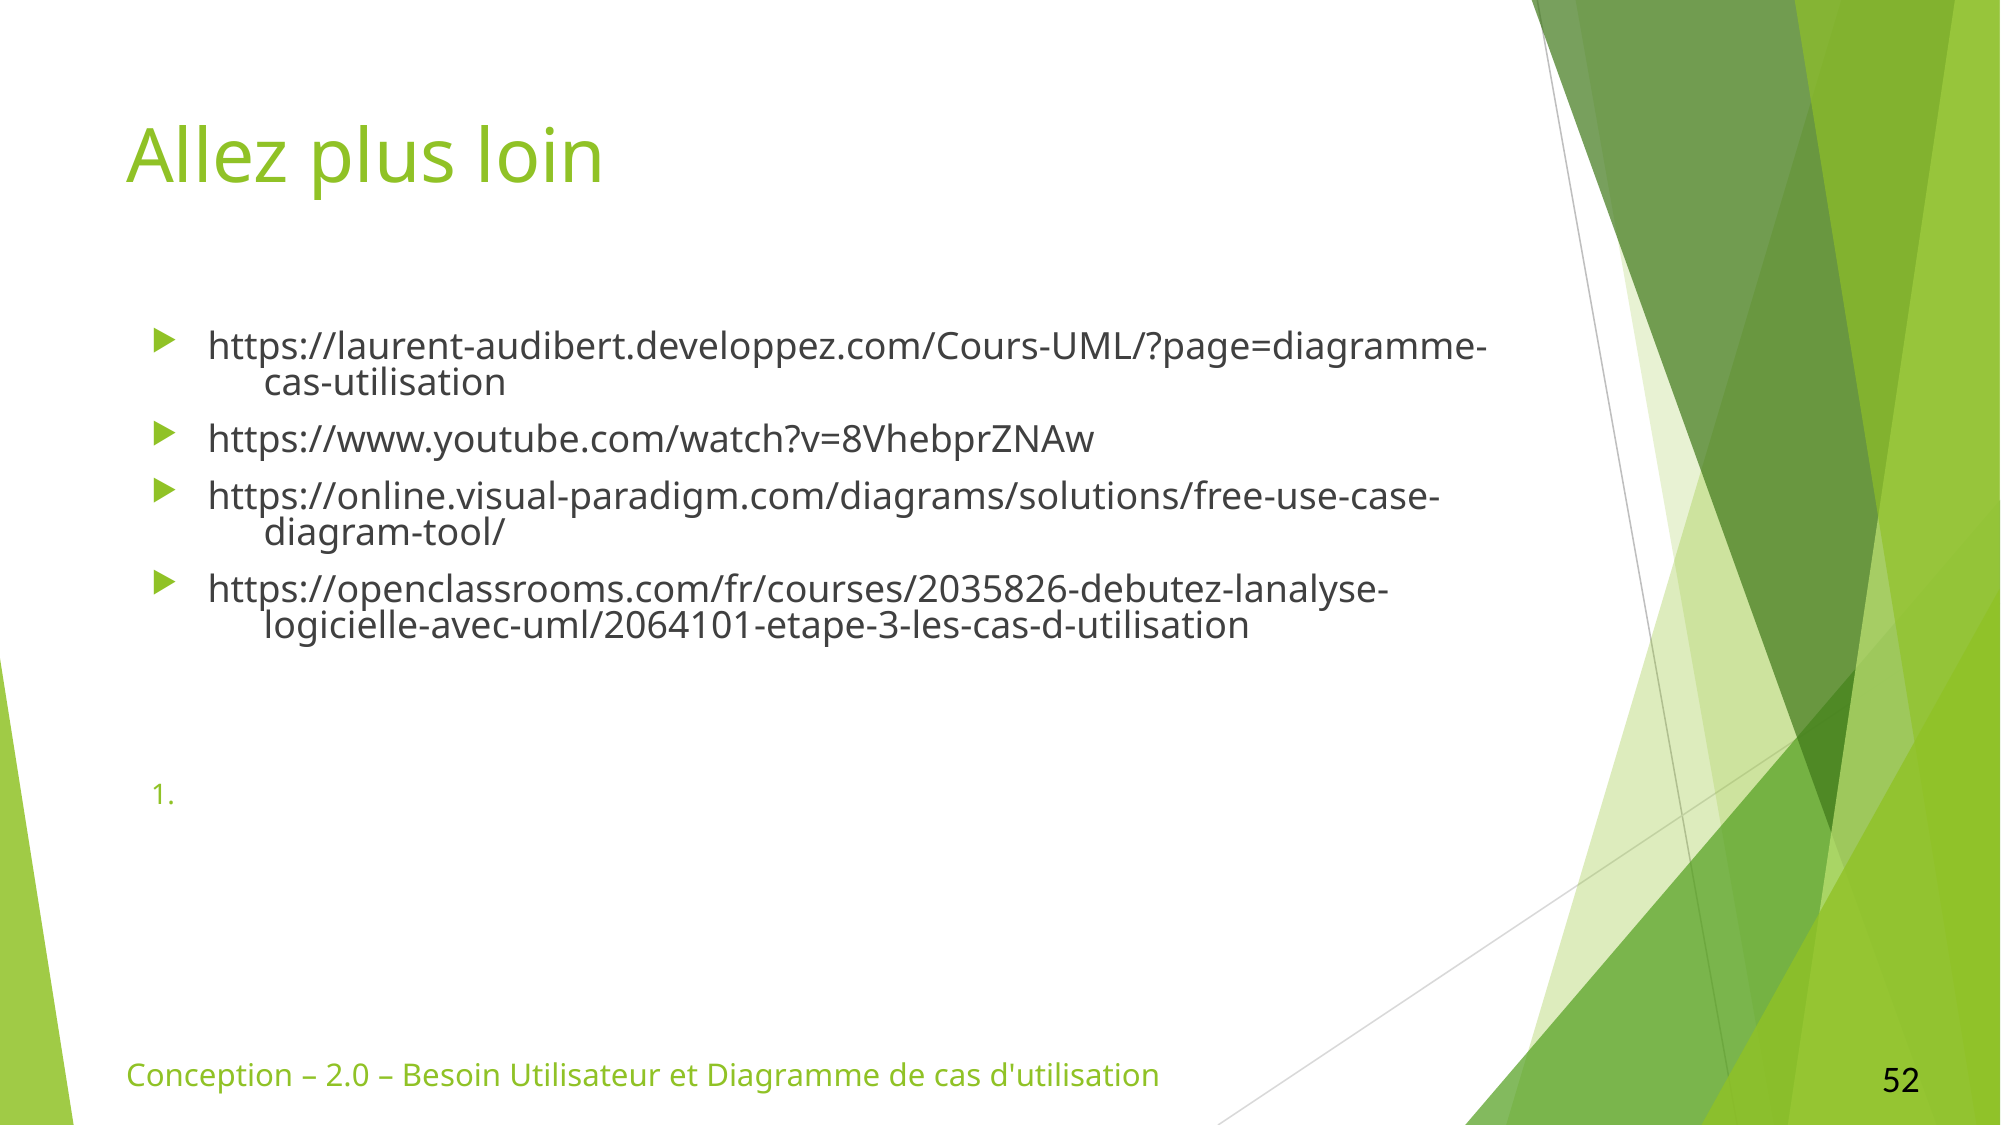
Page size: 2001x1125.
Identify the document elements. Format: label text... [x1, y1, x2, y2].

text_box https://laurent-audibert.developpez.com/Cours-UML/?page=diagramme-cas-utilisation https://www.youtube.com/watch?v=8VhebprZNAw https://online.visual-paradigm.com/diagrams/solutions/free-use-case-diagram-tool/ https://openclassrooms.com/fr/courses/2035826-debutez-lanalyse-logicielle-avec-uml/2064101-etape-3-les-cas-d-utilisation [136, 323, 1547, 1016]
text_box Conception – 2.0 – Besoin Utilisateur et Diagramme de cas d'utilisation [111, 1047, 1210, 1109]
list [111, 298, 1522, 992]
title Allez plus loin [111, 99, 1522, 298]
text_box [1866, 1047, 1979, 1108]
